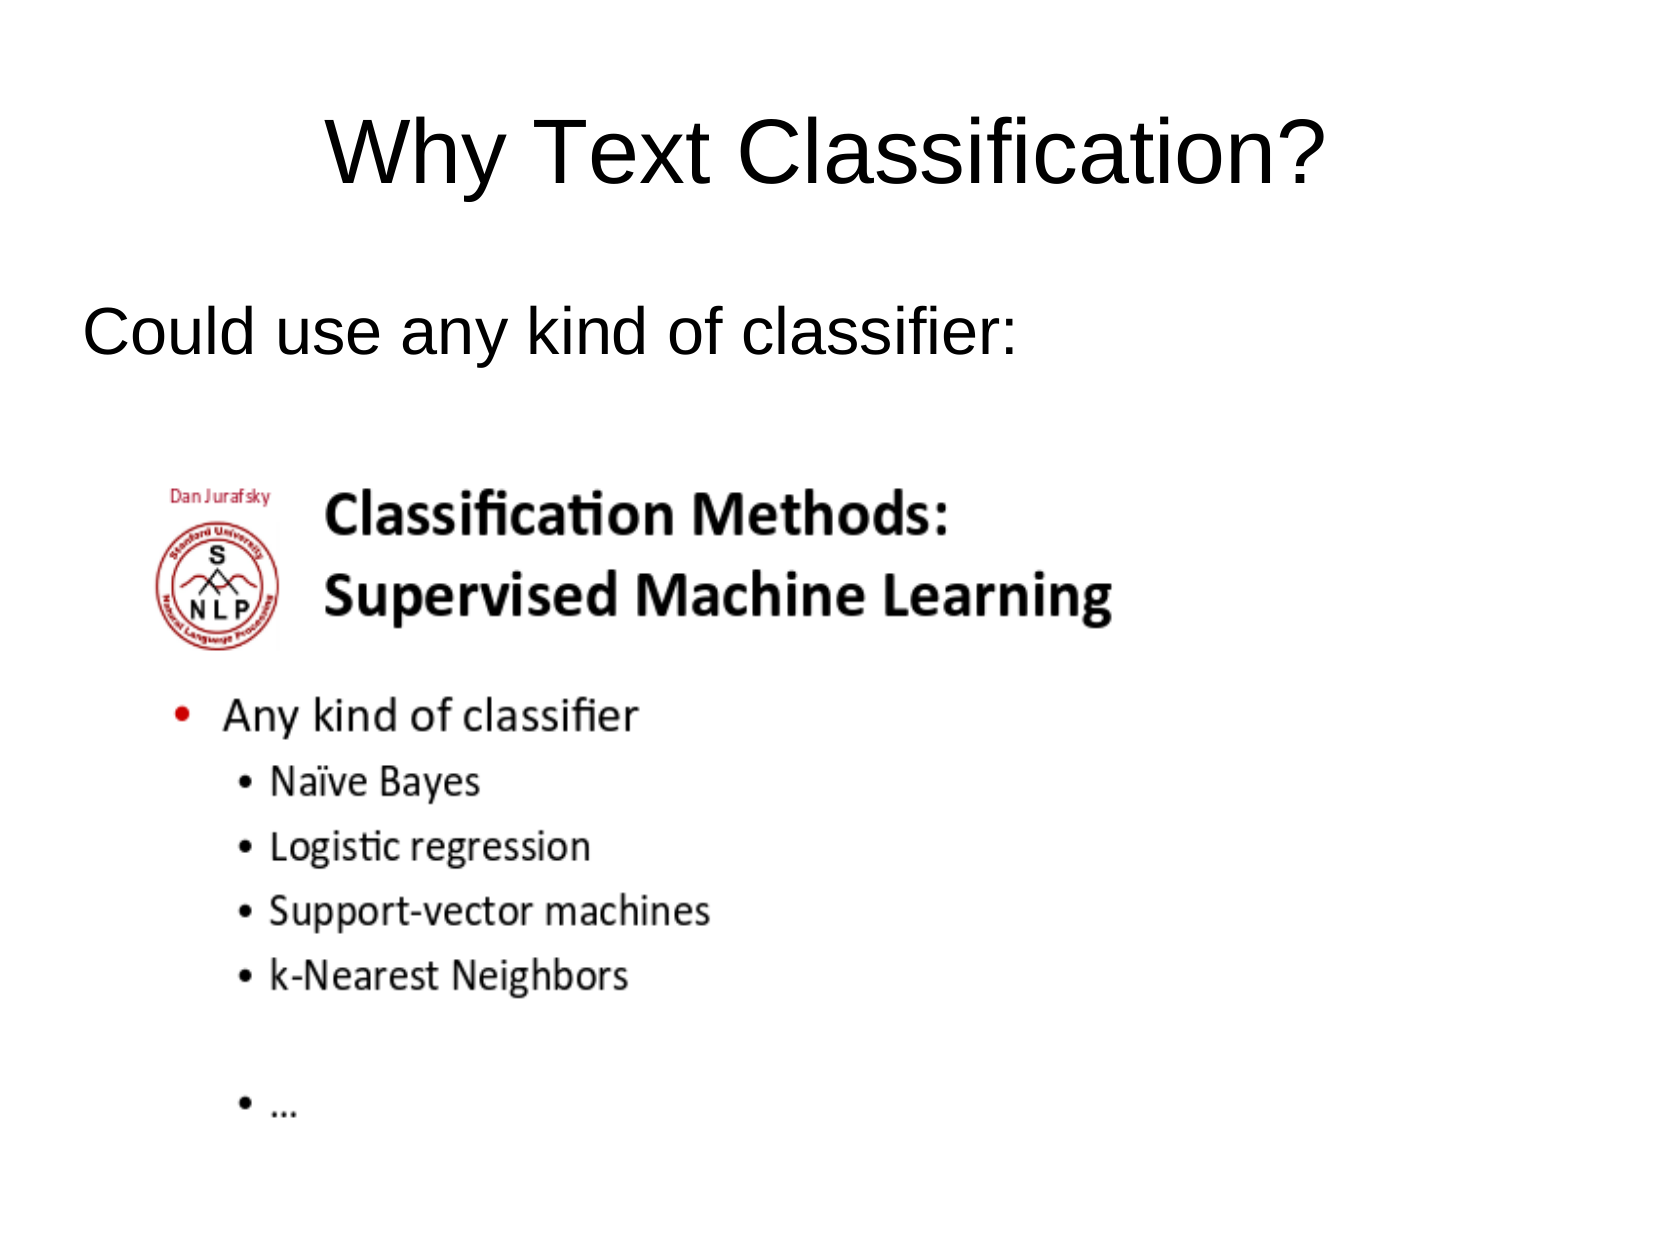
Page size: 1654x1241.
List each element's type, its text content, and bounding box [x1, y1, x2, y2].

picture [135, 479, 1141, 1141]
list Could use any kind of classifier: [82, 290, 1571, 1010]
title Why Text Classification? [82, 49, 1571, 257]
